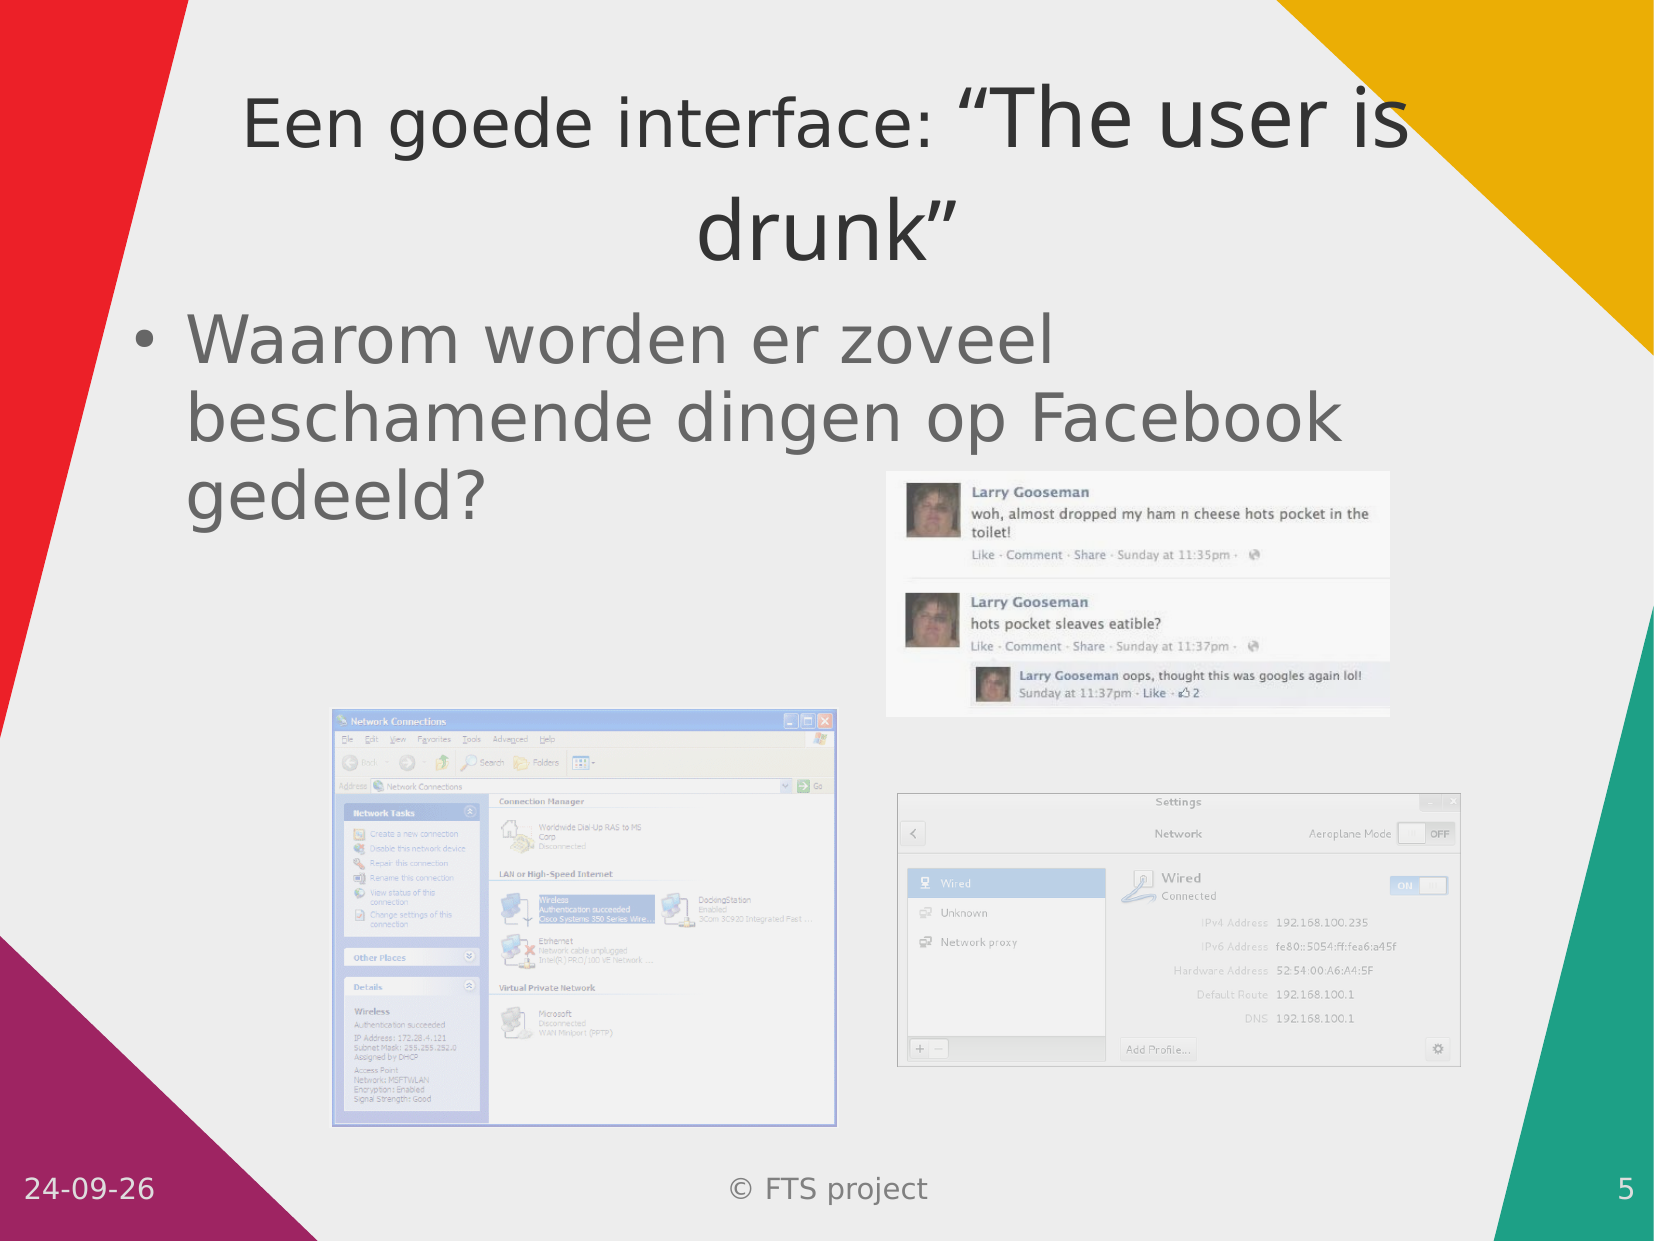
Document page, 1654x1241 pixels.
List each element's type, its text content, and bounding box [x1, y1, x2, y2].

title Een goede interface: “The user is drunk” [114, 73, 1539, 270]
picture [897, 793, 1461, 1067]
picture [329, 707, 839, 1128]
list Waarom worden er zoveel beschamende dingen op Facebook gedeeld? [114, 301, 1539, 1033]
